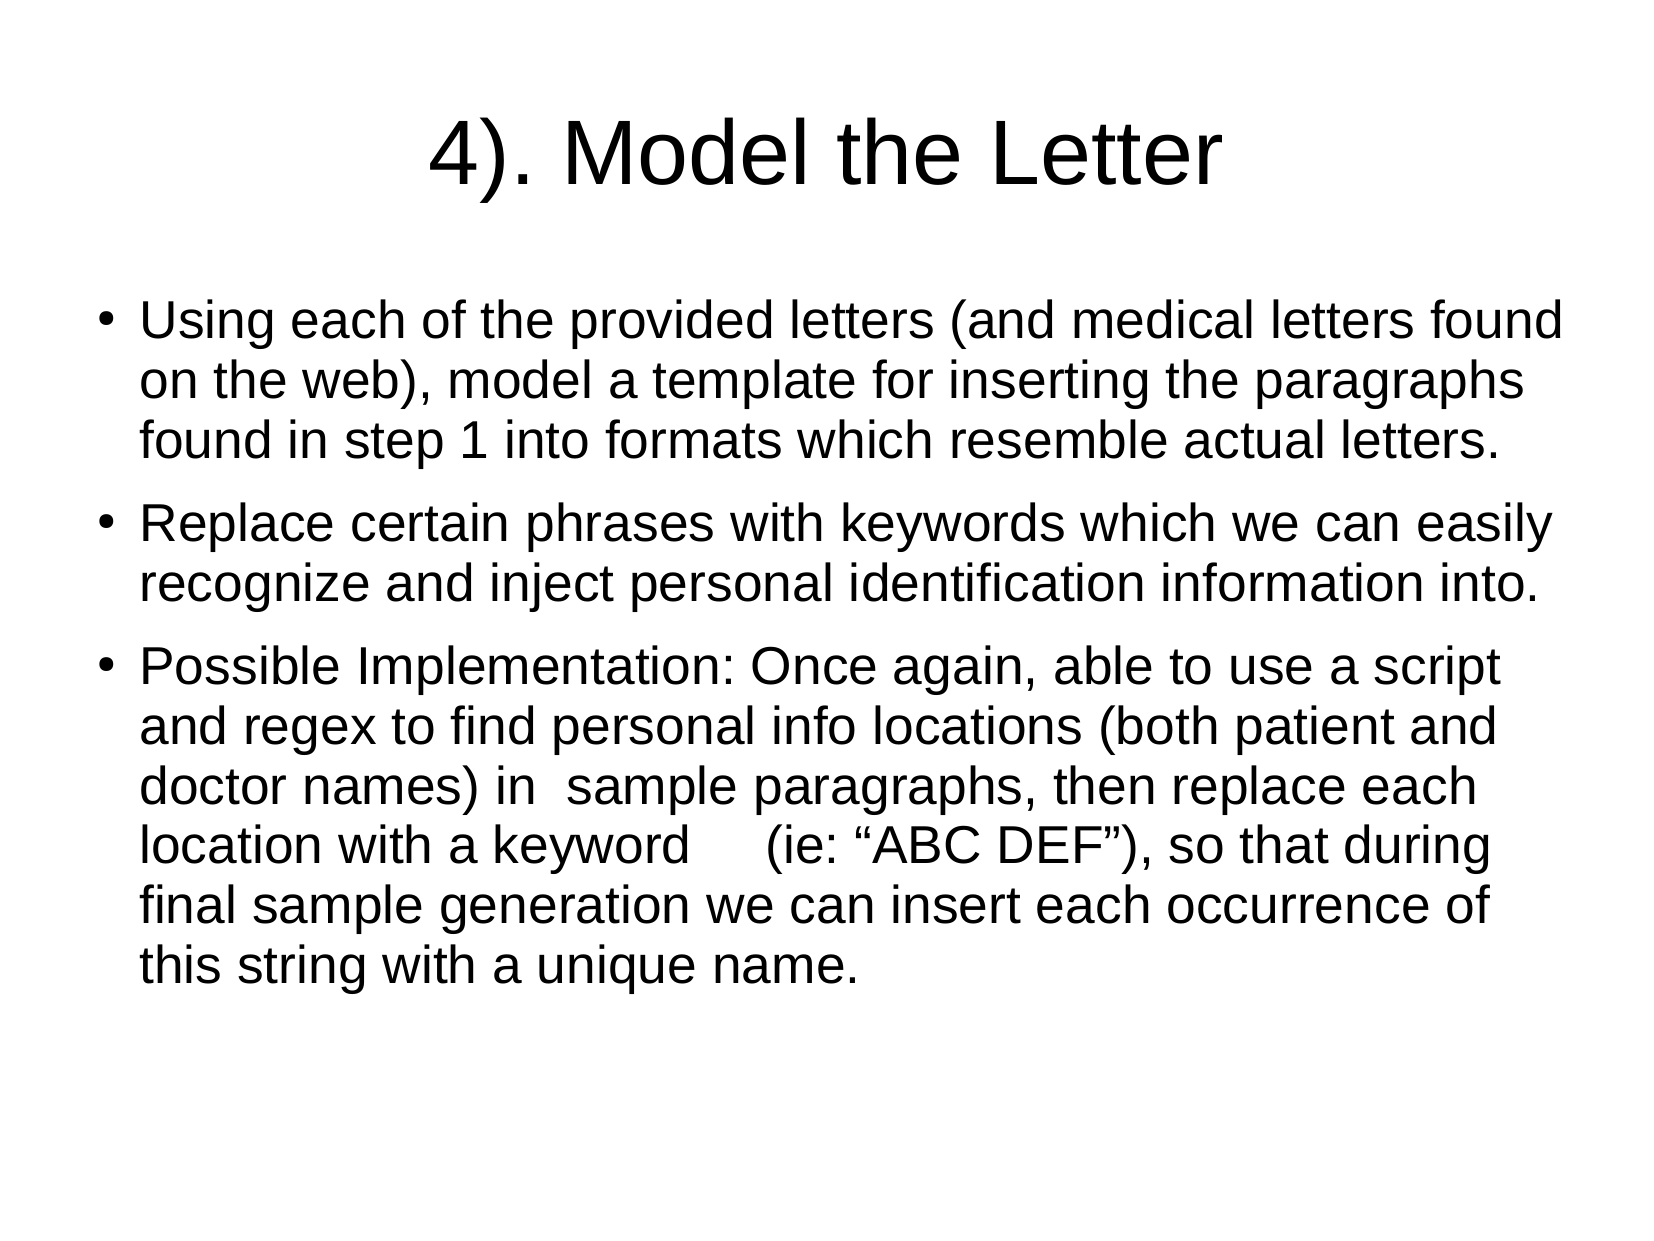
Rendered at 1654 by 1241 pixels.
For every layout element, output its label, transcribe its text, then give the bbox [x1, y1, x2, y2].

list Using each of the provided letters (and medical letters found on the web), model a template for inserting the paragraphs found in step 1 into formats which resemble actual letters. Replace certain phrases with keywords which we can easily recognize and inject personal identification information into. Possible Implementation: Once again, able to use a script and regex to find personal info locations (both patient and doctor names) in sample paragraphs, then replace each location with a keyword (ie: “ABC DEF”), so that during final sample generation we can insert each occurrence of this string with a unique name. [82, 290, 1571, 1010]
title 4). Model the Letter [82, 49, 1571, 257]
